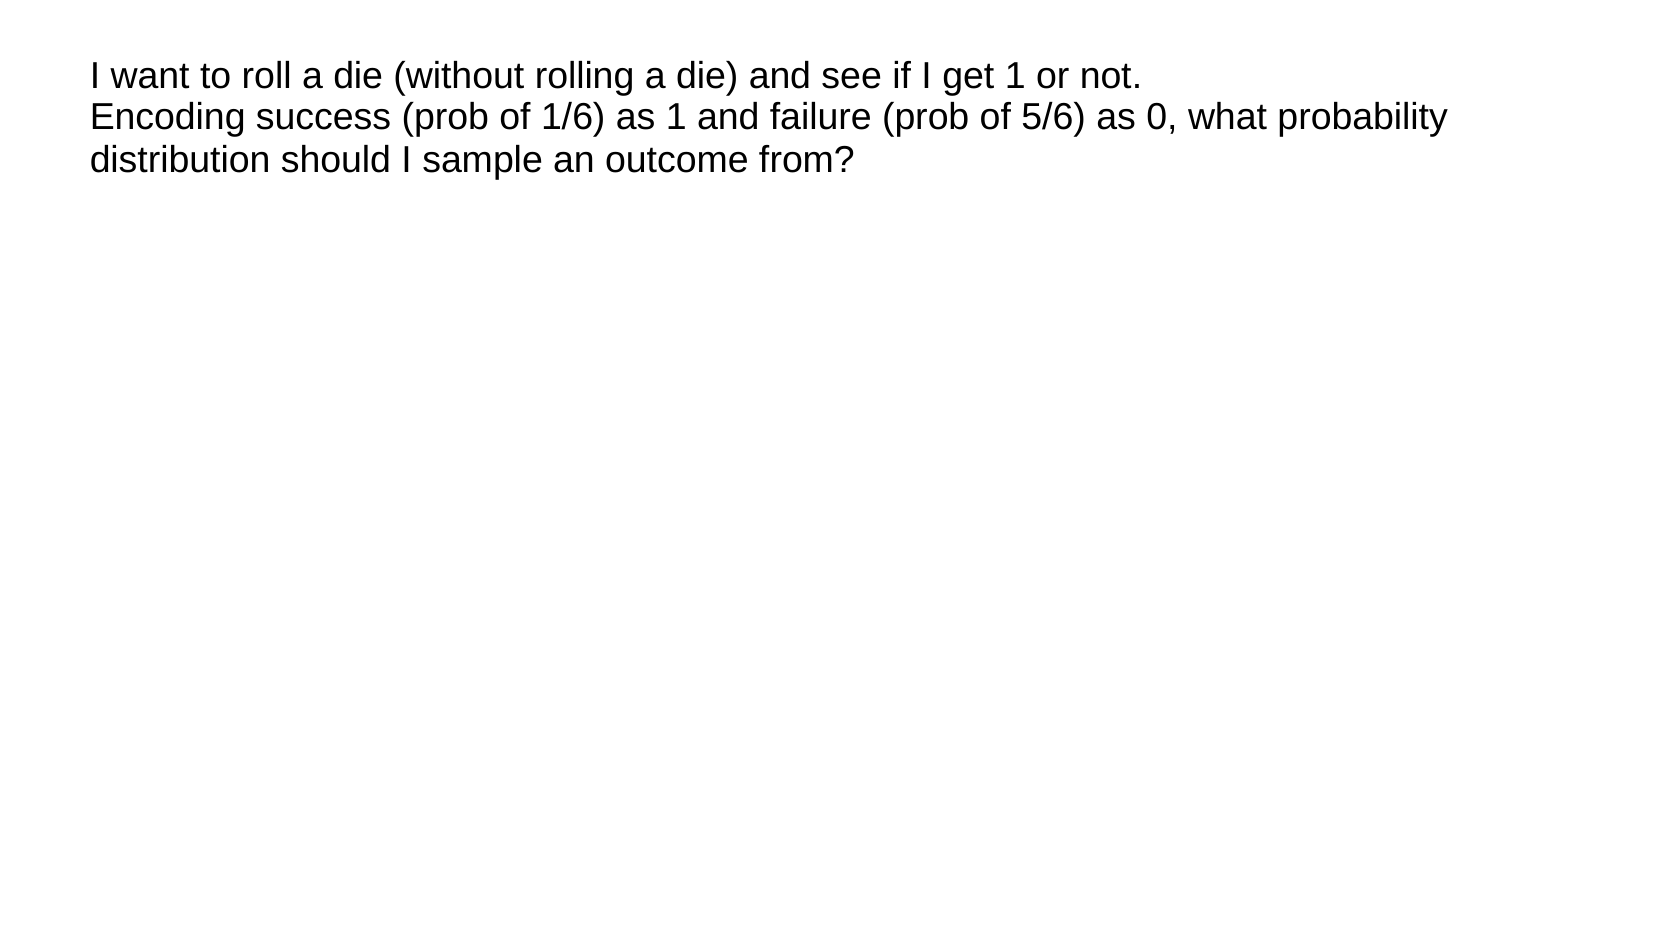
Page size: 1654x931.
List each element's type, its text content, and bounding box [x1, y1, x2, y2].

text_box I want to roll a die (without rolling a die) and see if I get 1 or not. Encoding success (prob of 1/6) as 1 and failure (prob of 5/6) as 0, what probability distribution should I sample an outcome from? [75, 46, 1576, 188]
